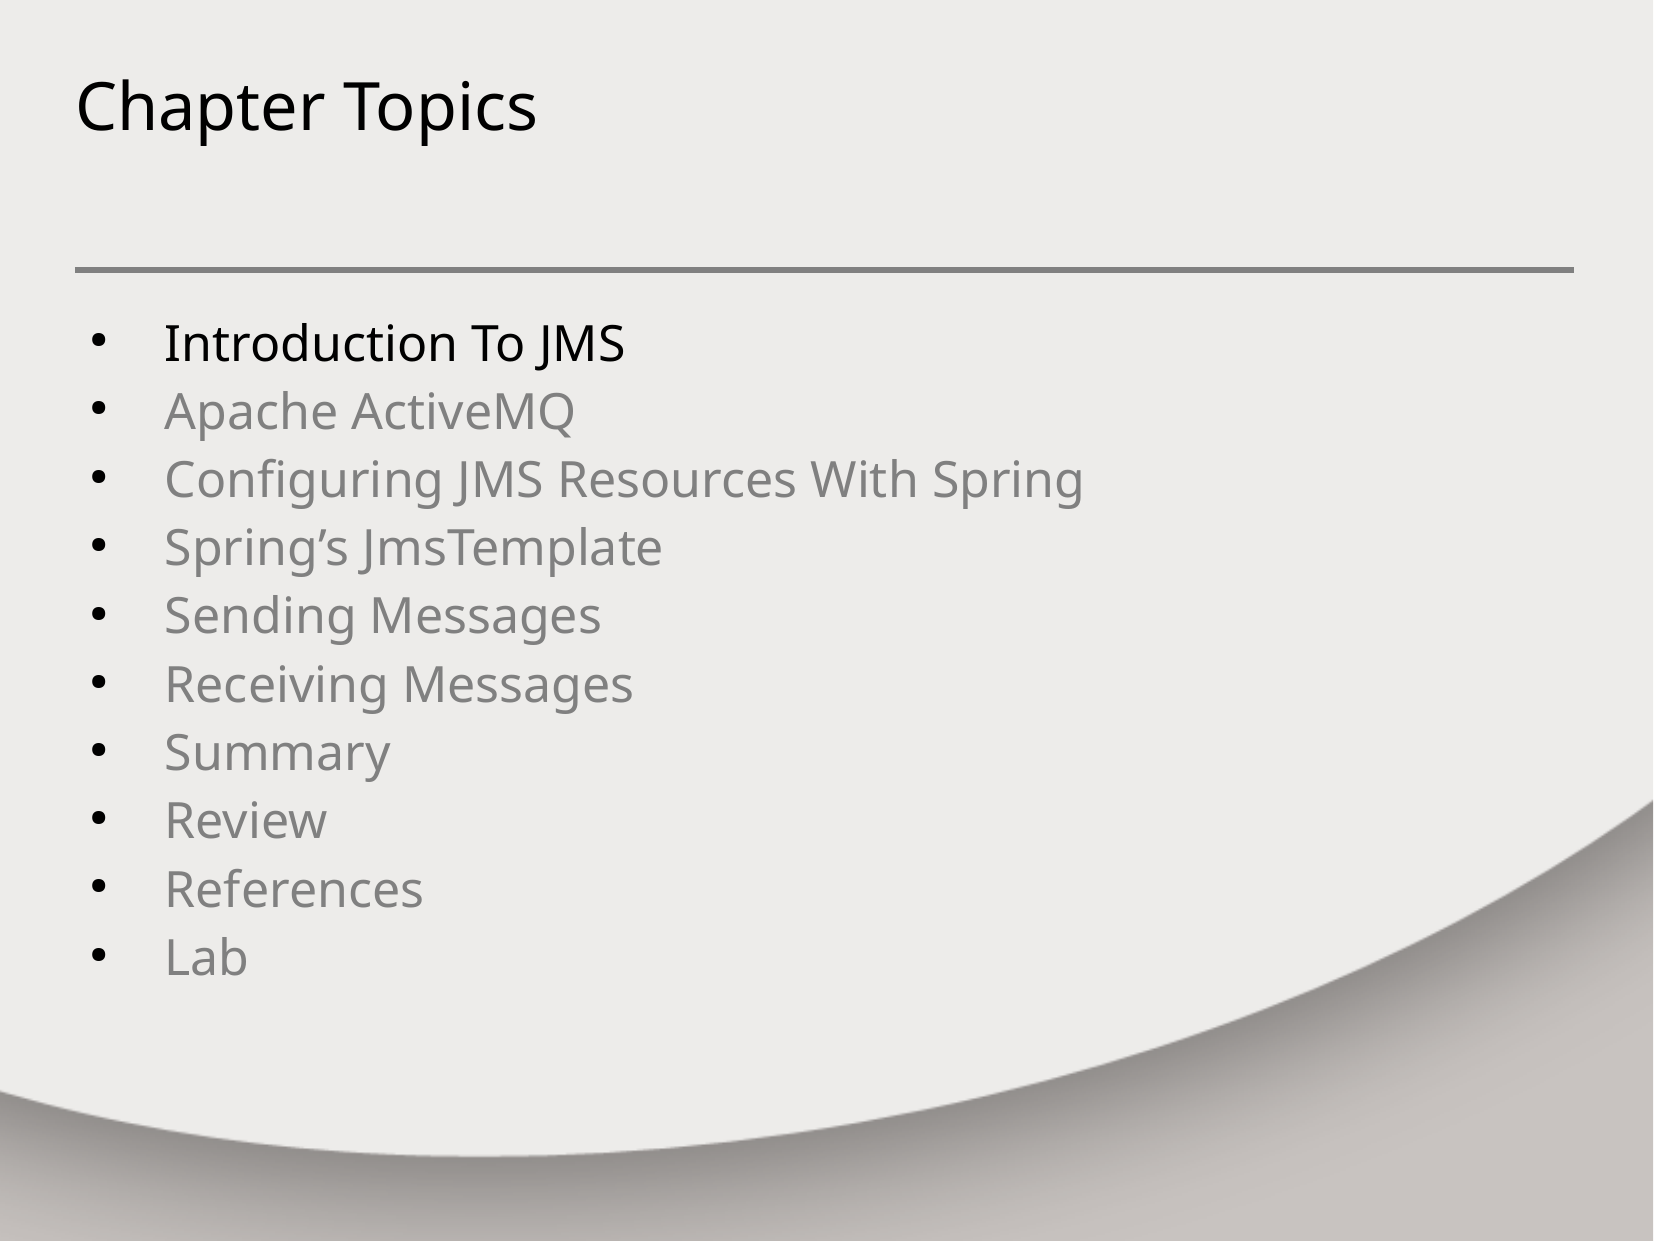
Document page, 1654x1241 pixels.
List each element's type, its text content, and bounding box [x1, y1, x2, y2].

picture [0, 0, 1654, 1241]
text_box Introduction To JMS Apache ActiveMQ Configuring JMS Resources With Spring Spring’s JmsTemplate Sending Messages Receiving Messages Summary Review References Lab [74, 300, 1575, 1163]
title Chapter Topics [74, 75, 1575, 226]
